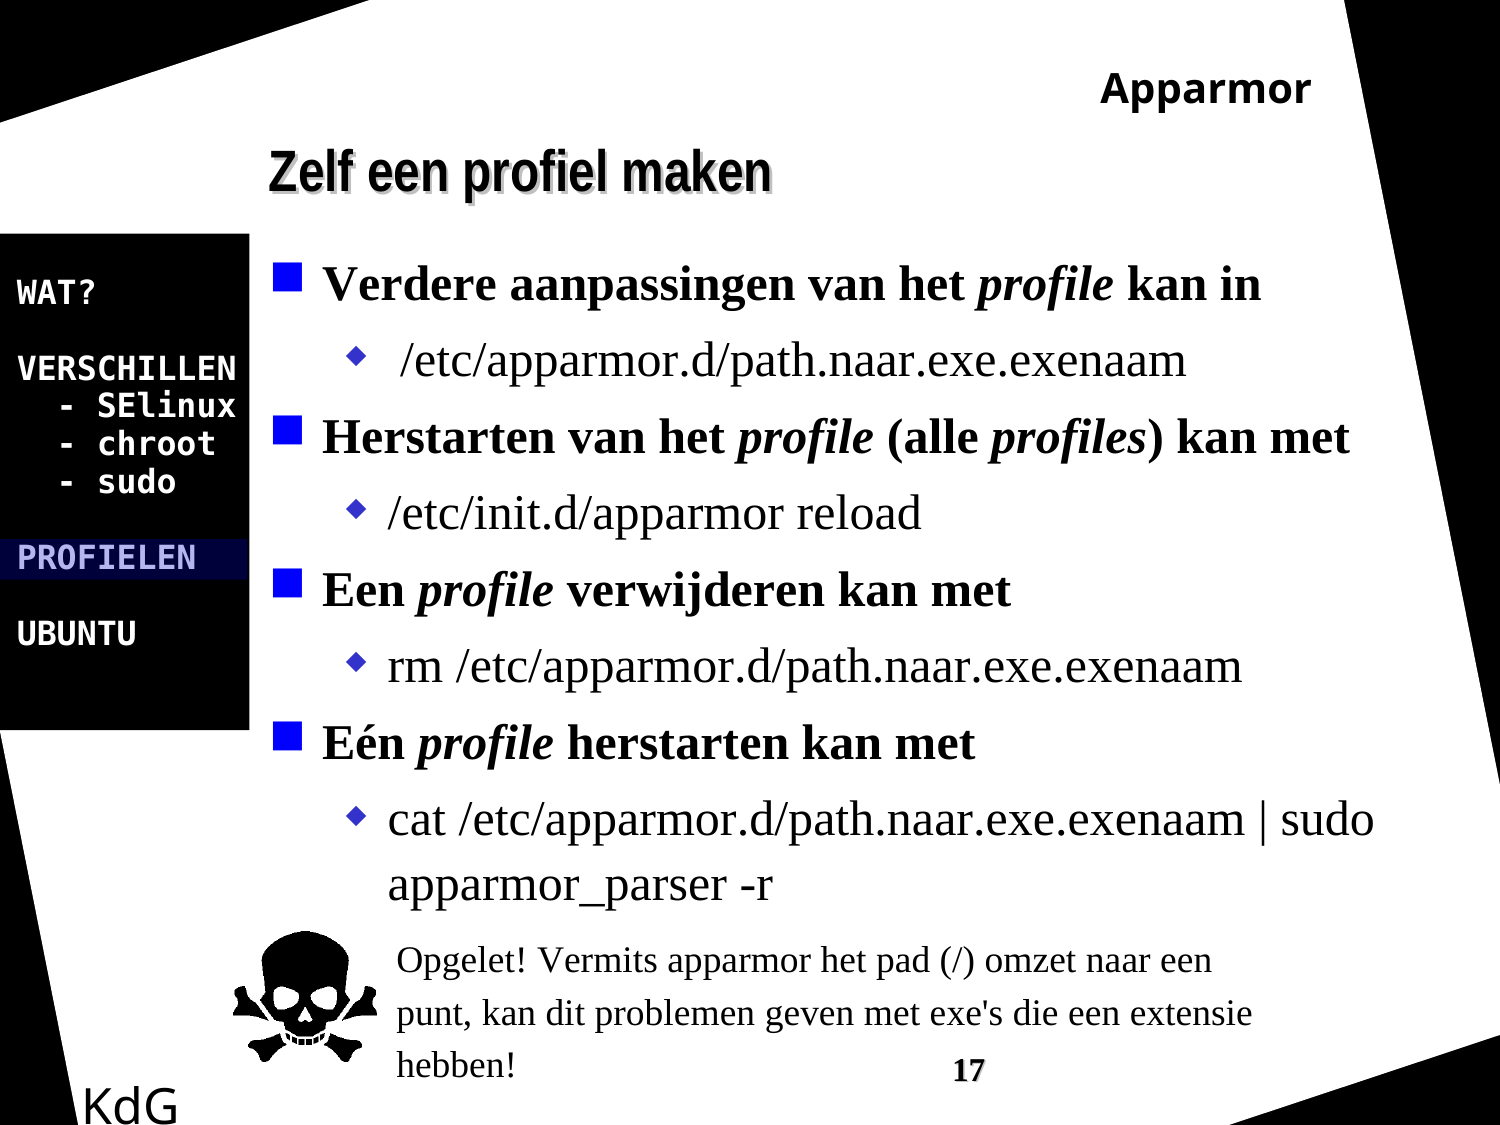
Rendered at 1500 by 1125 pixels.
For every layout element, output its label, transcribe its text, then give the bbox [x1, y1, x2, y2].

text_box Opgelet! Vermits apparmor het pad (/) omzet naar een punt, kan dit problemen geven met exe's die een extensie hebben! [381, 920, 1289, 1093]
title Zelf een profiel maken [268, 49, 1415, 246]
list Verdere aanpassingen van het profile kan in /etc/apparmor.d/path.naar.exe.exenaam Herstarten van het profile (alle profiles) kan met /etc/init.d/apparmor reload Een profile verwijderen kan met rm /etc/apparmor.d/path.naar.exe.exenaam Eén profile herstarten kan met cat /etc/apparmor.d/path.naar.exe.exenaam | sudo apparmor_parser -r [268, 246, 1468, 988]
text_box [0, 539, 248, 580]
picture [233, 931, 377, 1062]
